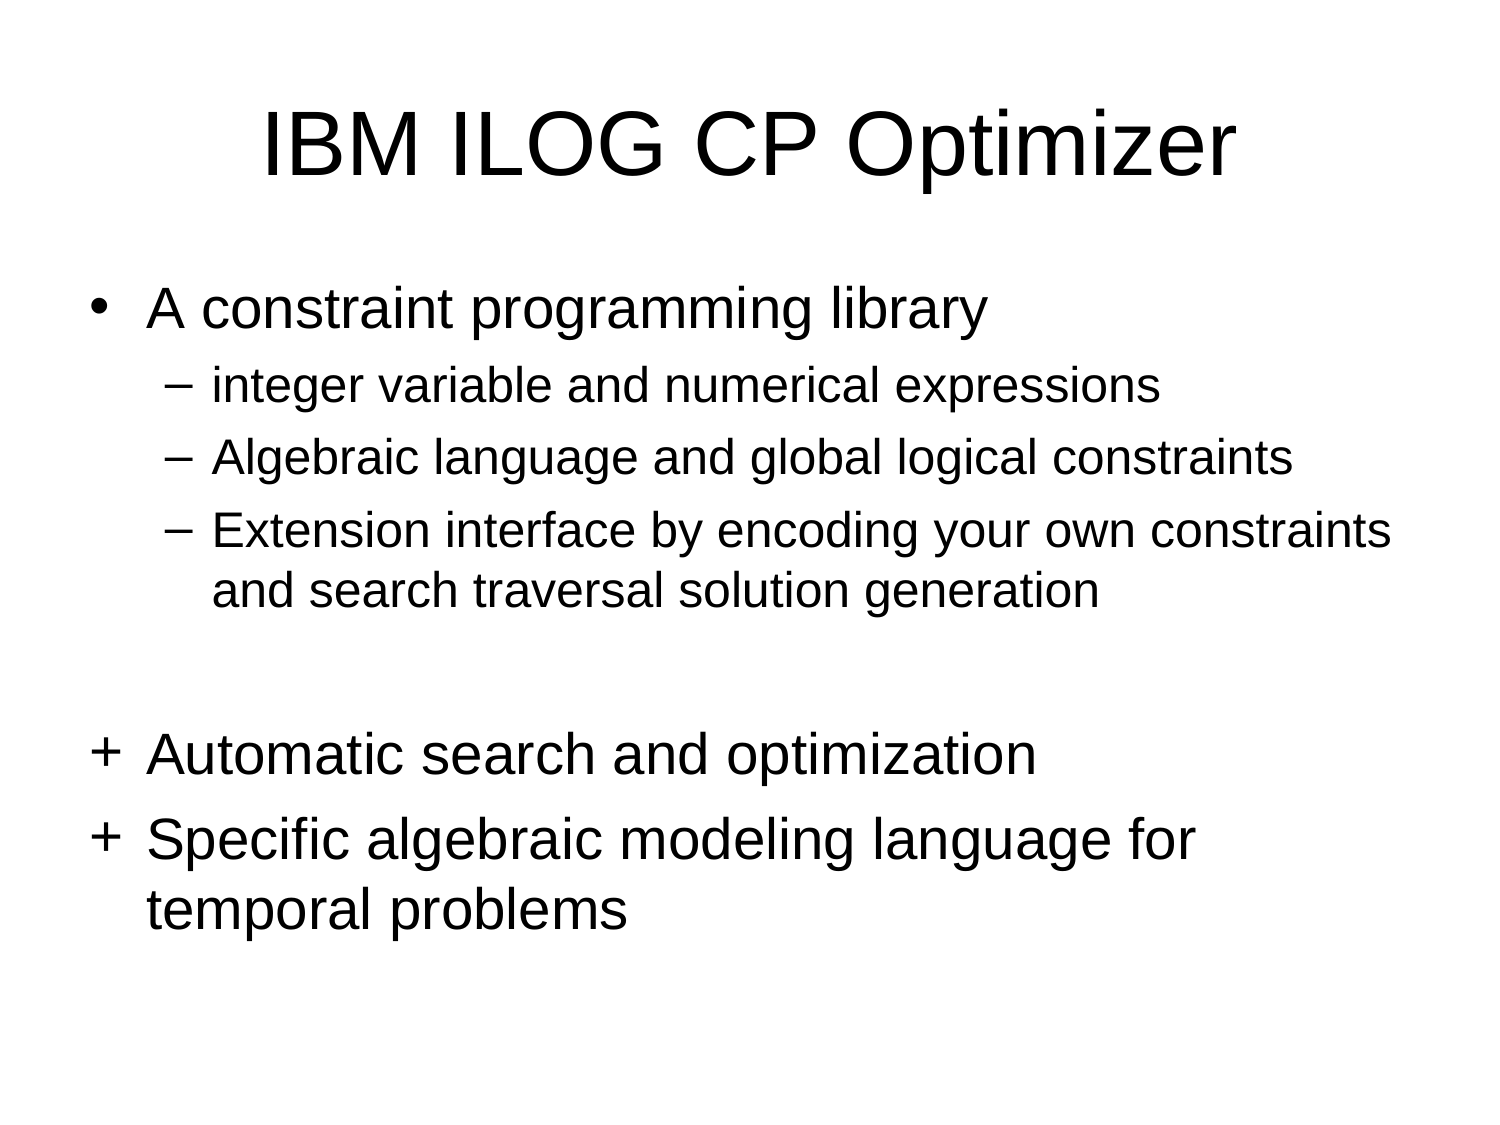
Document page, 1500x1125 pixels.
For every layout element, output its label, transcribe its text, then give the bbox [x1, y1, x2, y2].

list A constraint programming library integer variable and numerical expressions Algebraic language and global logical constraints Extension interface by encoding your own constraints and search traversal solution generation Automatic search and optimization Specific algebraic modeling language for temporal problems [75, 262, 1426, 1005]
title IBM ILOG CP Optimizer [75, 45, 1426, 233]
